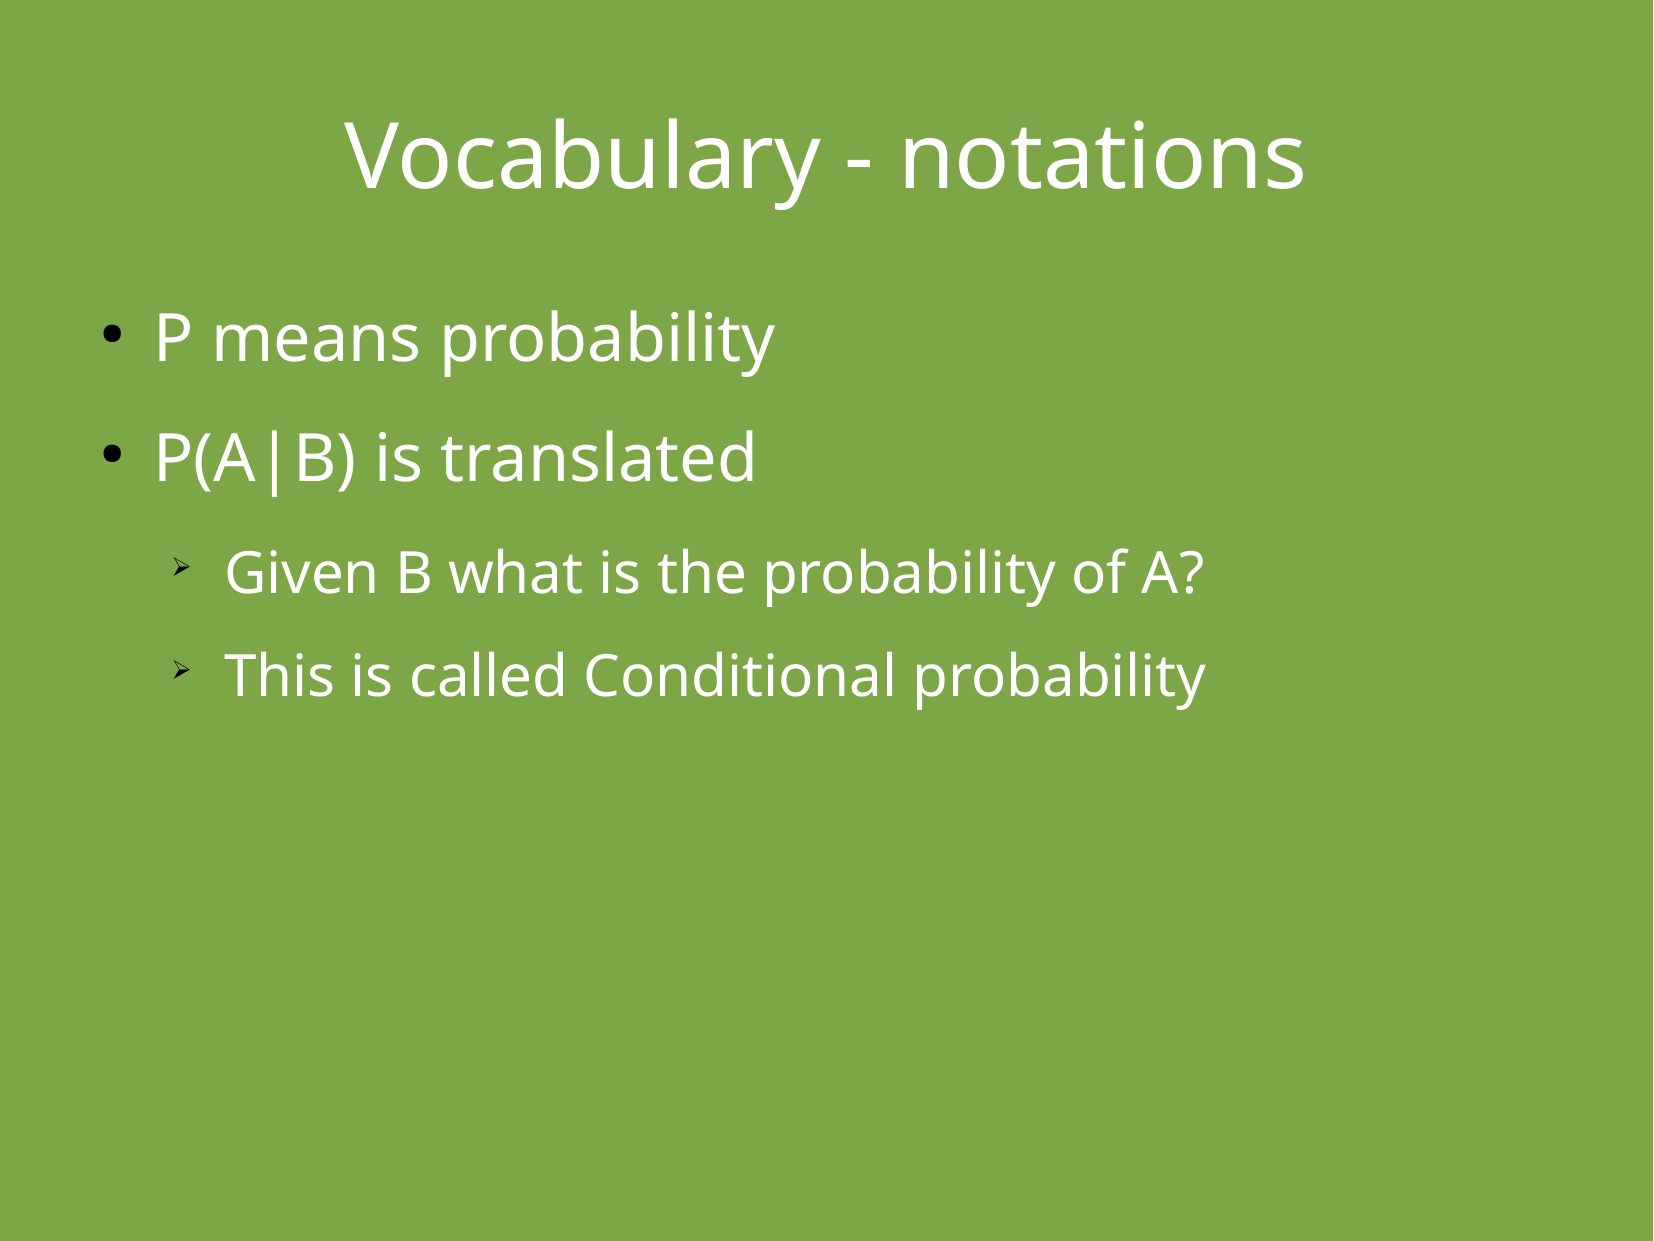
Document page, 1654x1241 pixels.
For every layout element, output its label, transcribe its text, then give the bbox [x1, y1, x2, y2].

title Vocabulary - notations [82, 49, 1571, 257]
list P means probability P(A|B) is translated Given B what is the probability of A? This is called Conditional probability [82, 290, 1538, 1010]
